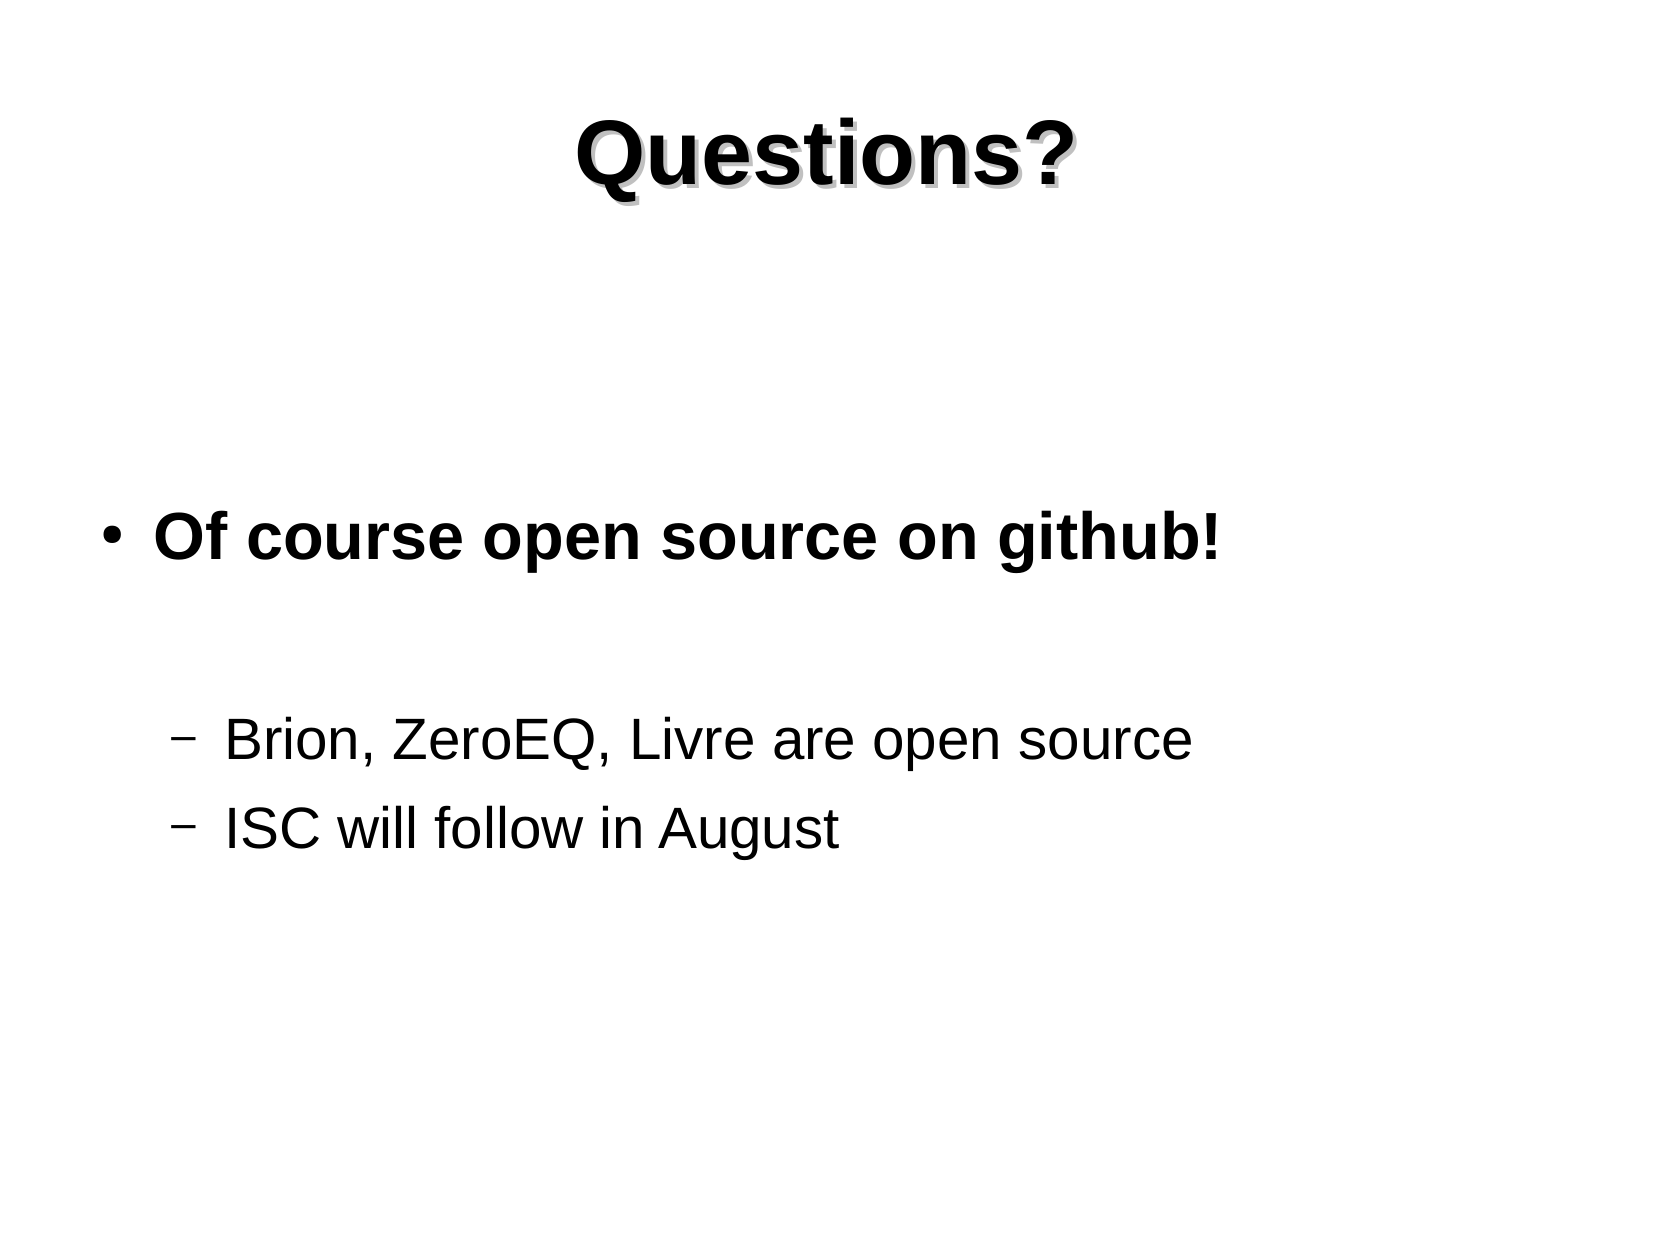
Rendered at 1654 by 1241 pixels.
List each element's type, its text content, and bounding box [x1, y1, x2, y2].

list Of course open source on github! Brion, ZeroEQ, Livre are open source ISC will follow in August [82, 290, 1571, 1010]
title Questions? [82, 49, 1571, 257]
